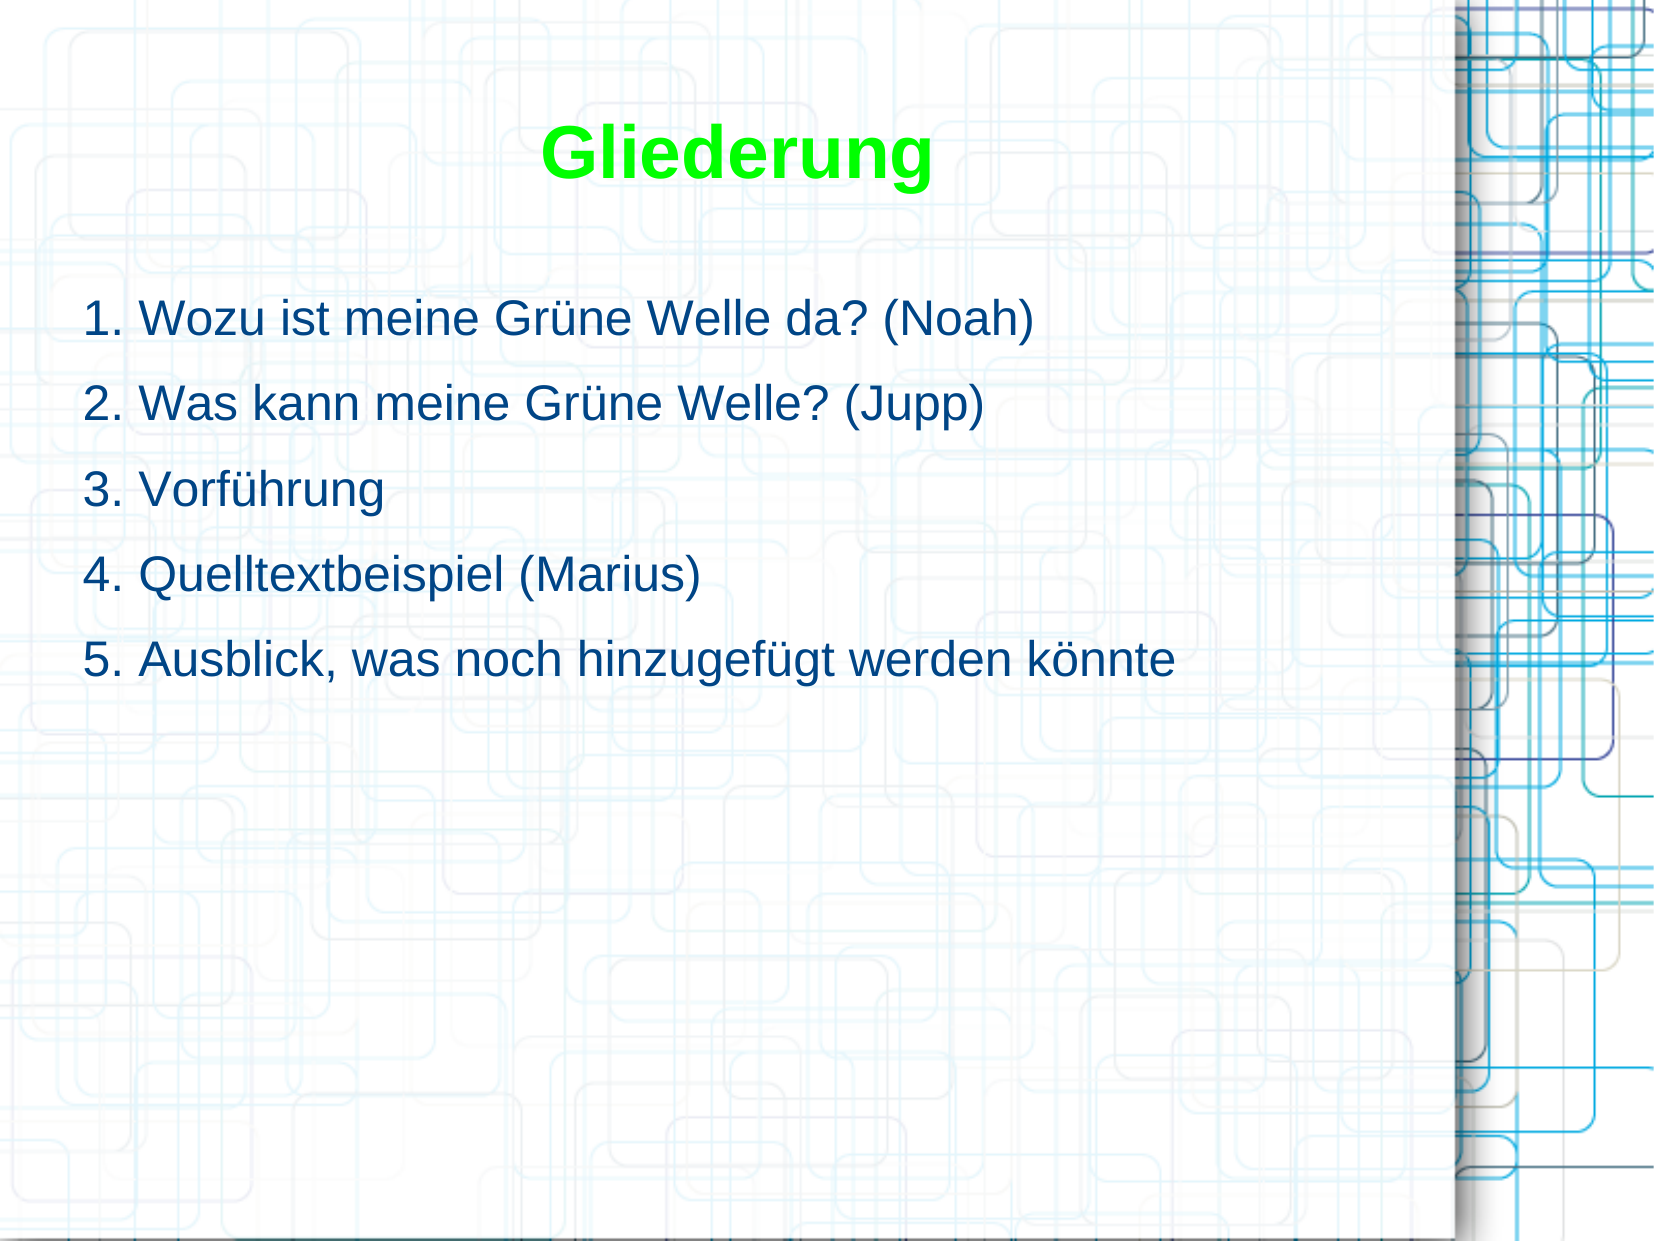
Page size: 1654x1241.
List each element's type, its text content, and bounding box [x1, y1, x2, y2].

picture [0, 0, 1654, 1241]
title Gliederung [59, 49, 1418, 257]
list 1. Wozu ist meine Grüne Welle da? (Noah) 2. Was kann meine Grüne Welle? (Jupp) 3. Vorführung 4. Quelltextbeispiel (Marius) 5. Ausblick, was noch hinzugefügt werden könnte [82, 290, 1418, 1109]
